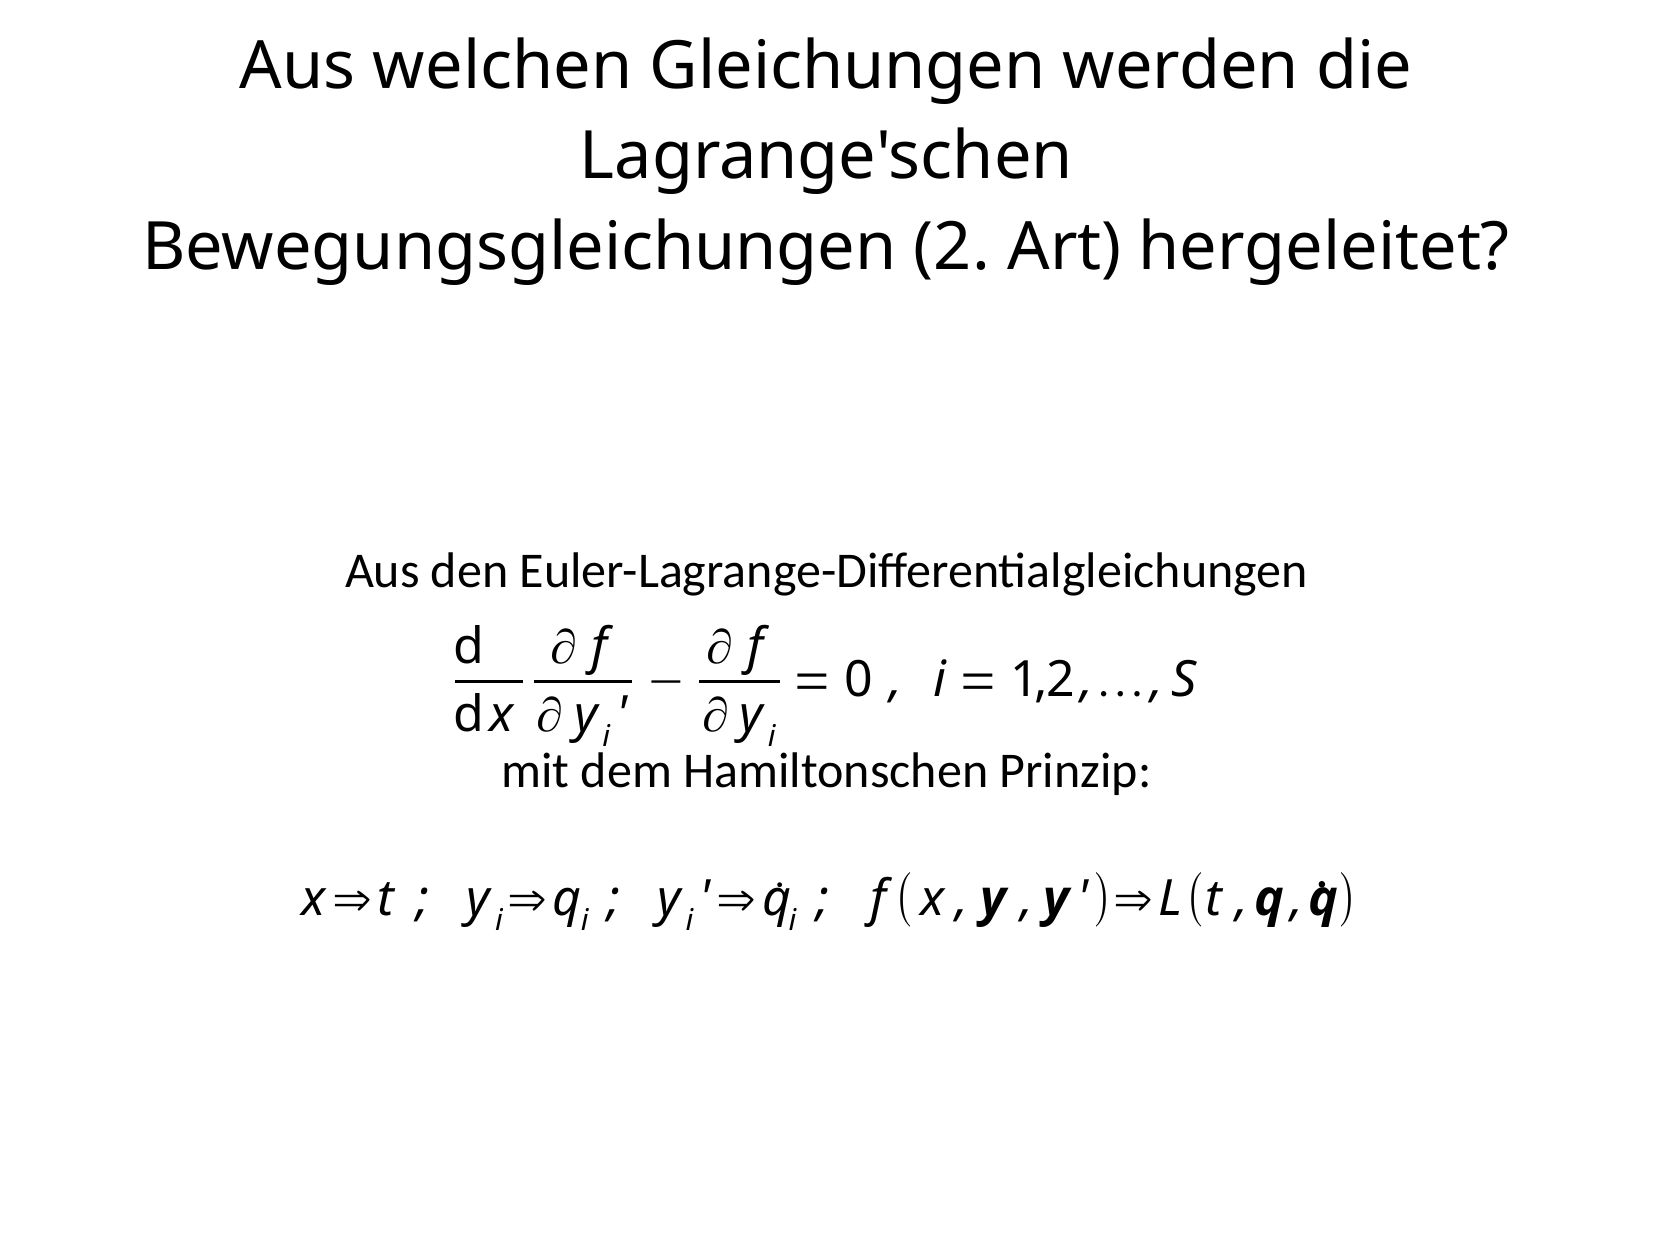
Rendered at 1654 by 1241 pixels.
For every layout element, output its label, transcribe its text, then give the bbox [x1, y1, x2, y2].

title Aus welchen Gleichungen werden die Lagrange'schen Bewegungsgleichungen (2. Art) hergeleitet? [82, 19, 1571, 287]
subtitle Aus den Euler-Lagrange-Differentialgleichungen mit dem Hamiltonschen Prinzip: [82, 290, 1571, 1010]
chart [291, 868, 1362, 938]
chart [447, 616, 1206, 754]
